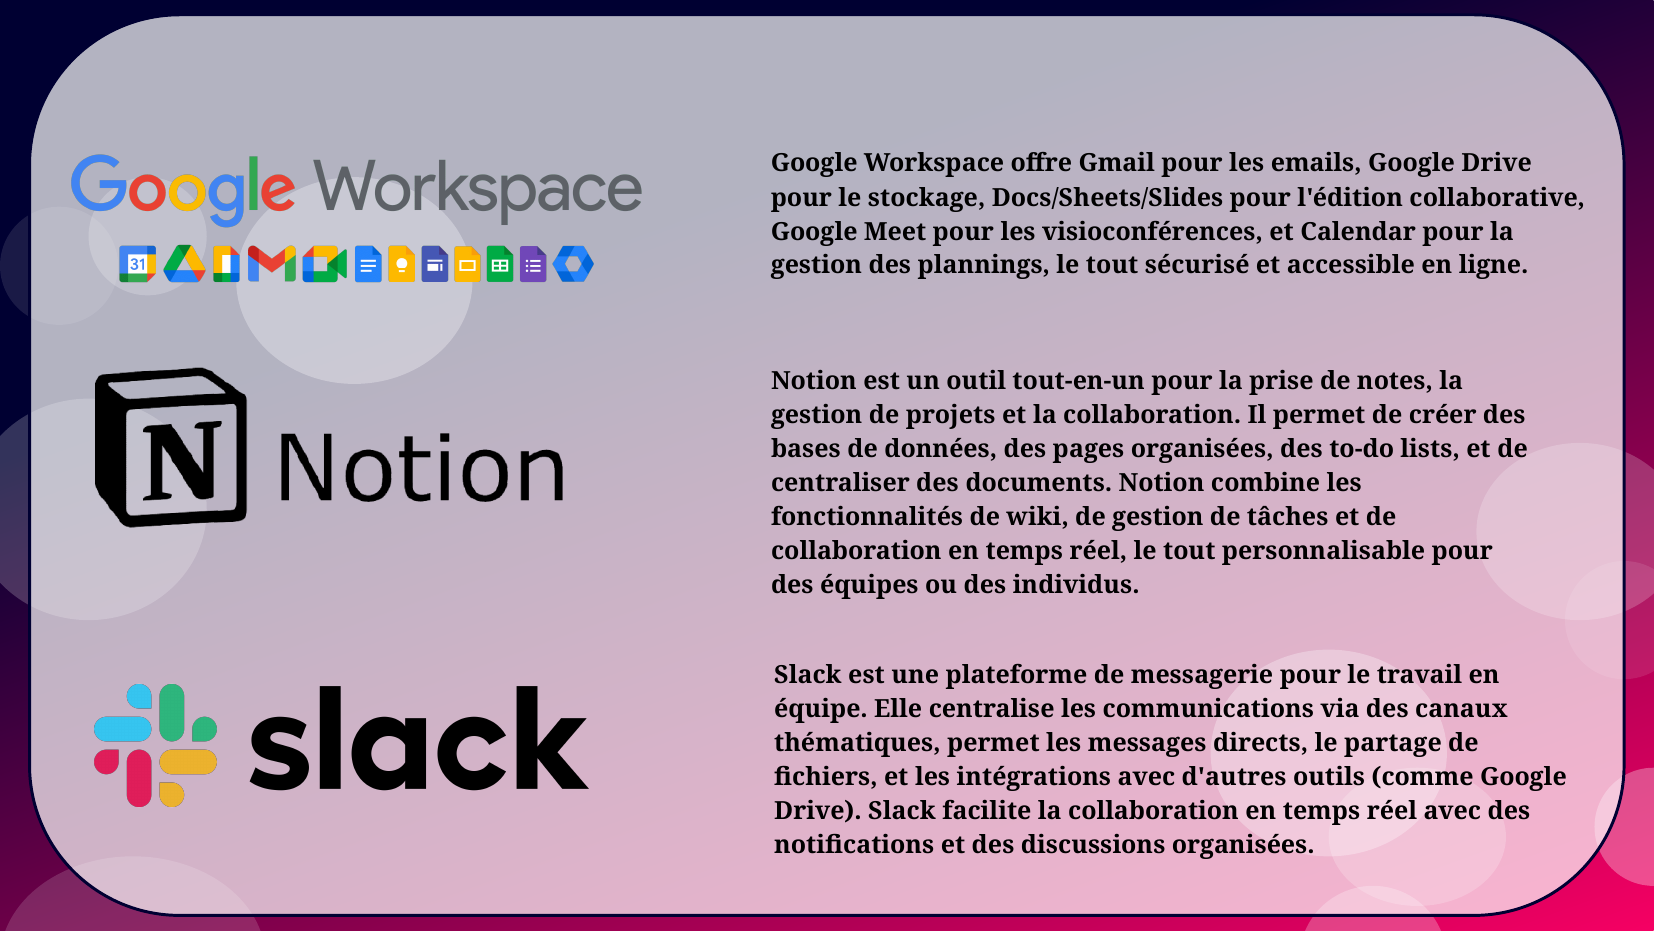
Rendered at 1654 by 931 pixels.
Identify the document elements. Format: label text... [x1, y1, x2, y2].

text_box Google Workspace offre Gmail pour les emails, Google Drive pour le stockage, Docs/Sheets/Slides pour l'édition collaborative, Google Meet pour les visioconférences, et Calendar pour la gestion des plannings, le tout sécurisé et accessible en ligne. [756, 137, 1613, 296]
text_box Slack est une plateforme de messagerie pour le travail en équipe. Elle centralise les communications via des canaux thématiques, permet les messages directs, le partage de fichiers, et les intégrations avec d'autres outils (comme Google Drive). Slack facilite la collaboration en temps réel avec des notifications et des discussions organisées. [759, 649, 1587, 865]
picture [92, 605, 591, 886]
text_box [29, 14, 1625, 916]
picture [63, 77, 650, 534]
text_box Notion est un outil tout-en-un pour la prise de notes, la gestion de projets et la collaboration. Il permet de créer des bases de données, des pages organisées, des to-do lists, et de centraliser des documents. Notion combine les fonctionnalités de wiki, de gestion de tâches et de collaboration en temps réel, le tout personnalisable pour des équipes ou des individus. [756, 354, 1554, 570]
